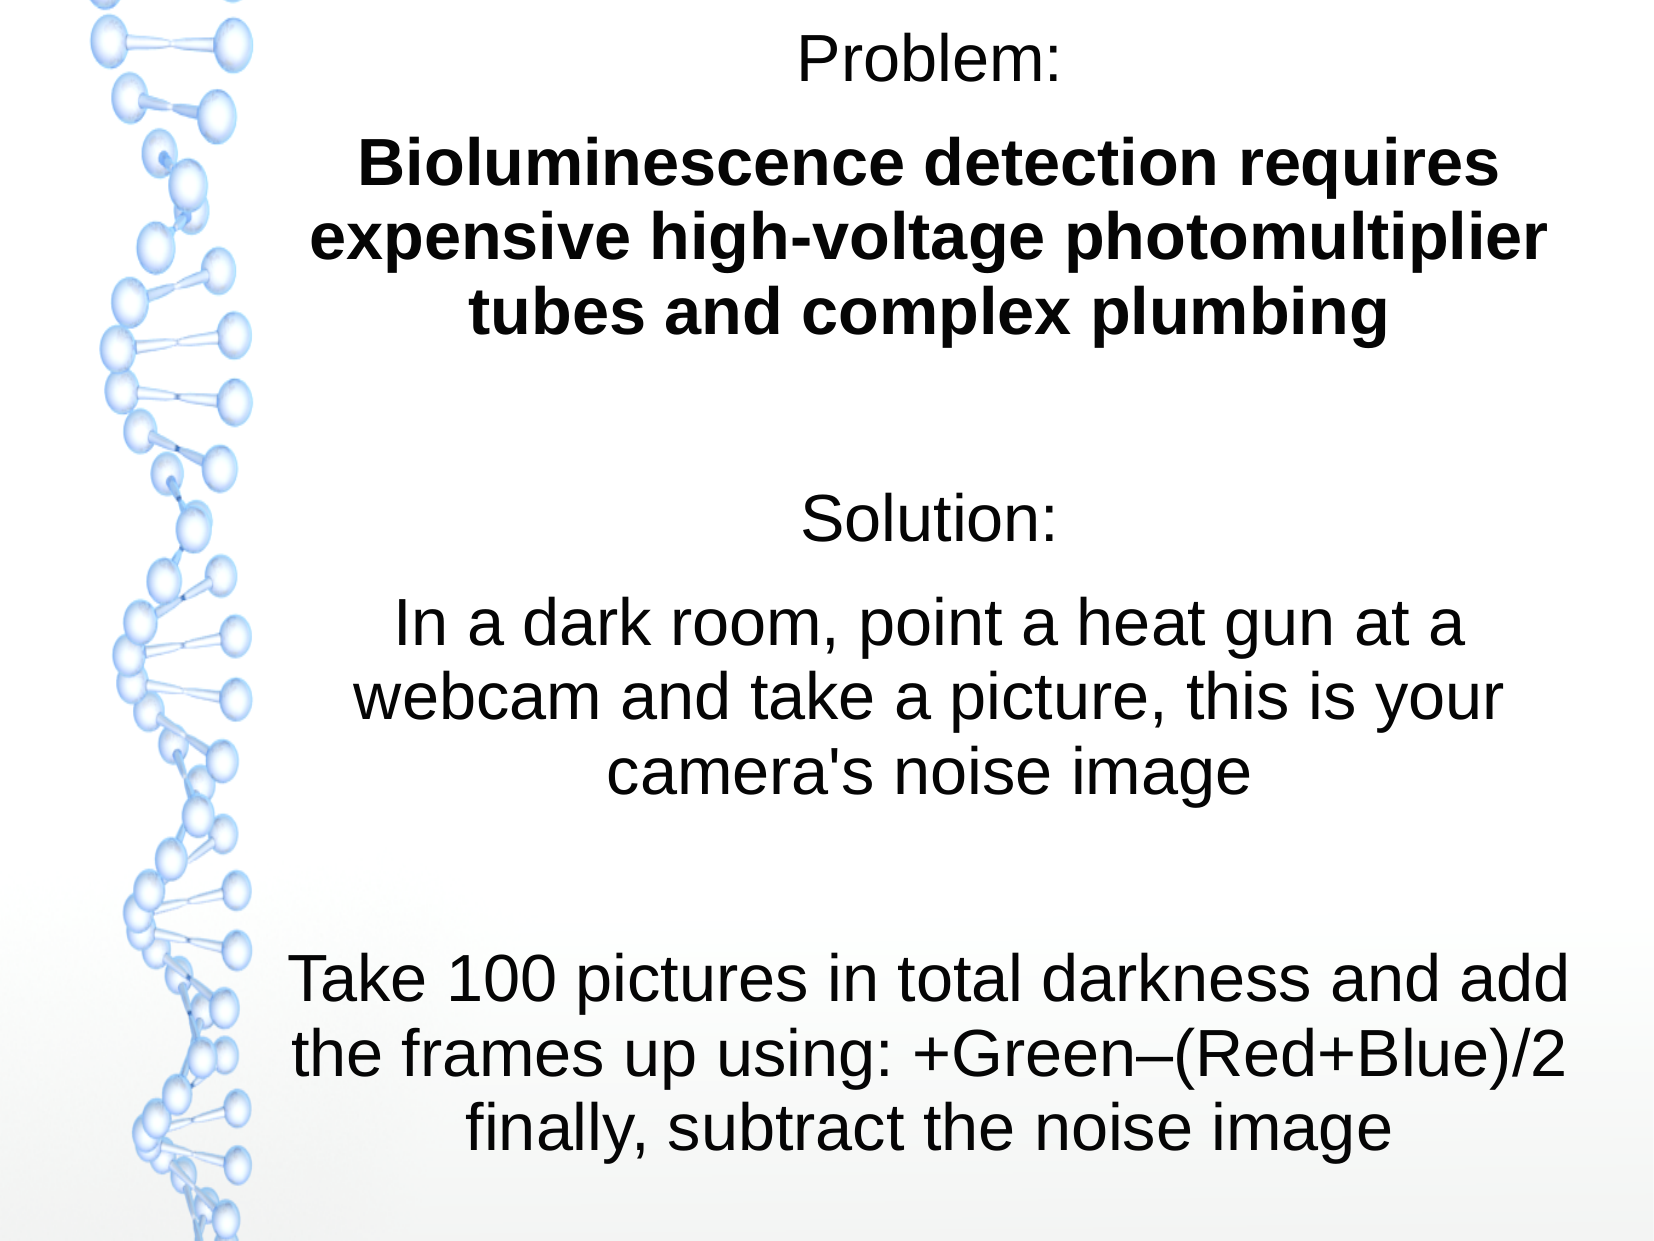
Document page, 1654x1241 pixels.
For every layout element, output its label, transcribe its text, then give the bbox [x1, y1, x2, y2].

picture [0, 0, 1654, 1241]
subtitle Problem: Bioluminescence detection requires expensive high-voltage photomultiplier tubes and complex plumbing Solution: In a dark room, point a heat gun at a webcam and take a picture, this is your camera's noise image Take 100 pictures in total darkness and add the frames up using: +Green–(Red+Blue)/2 finally, subtract the noise image [265, 22, 1595, 1166]
